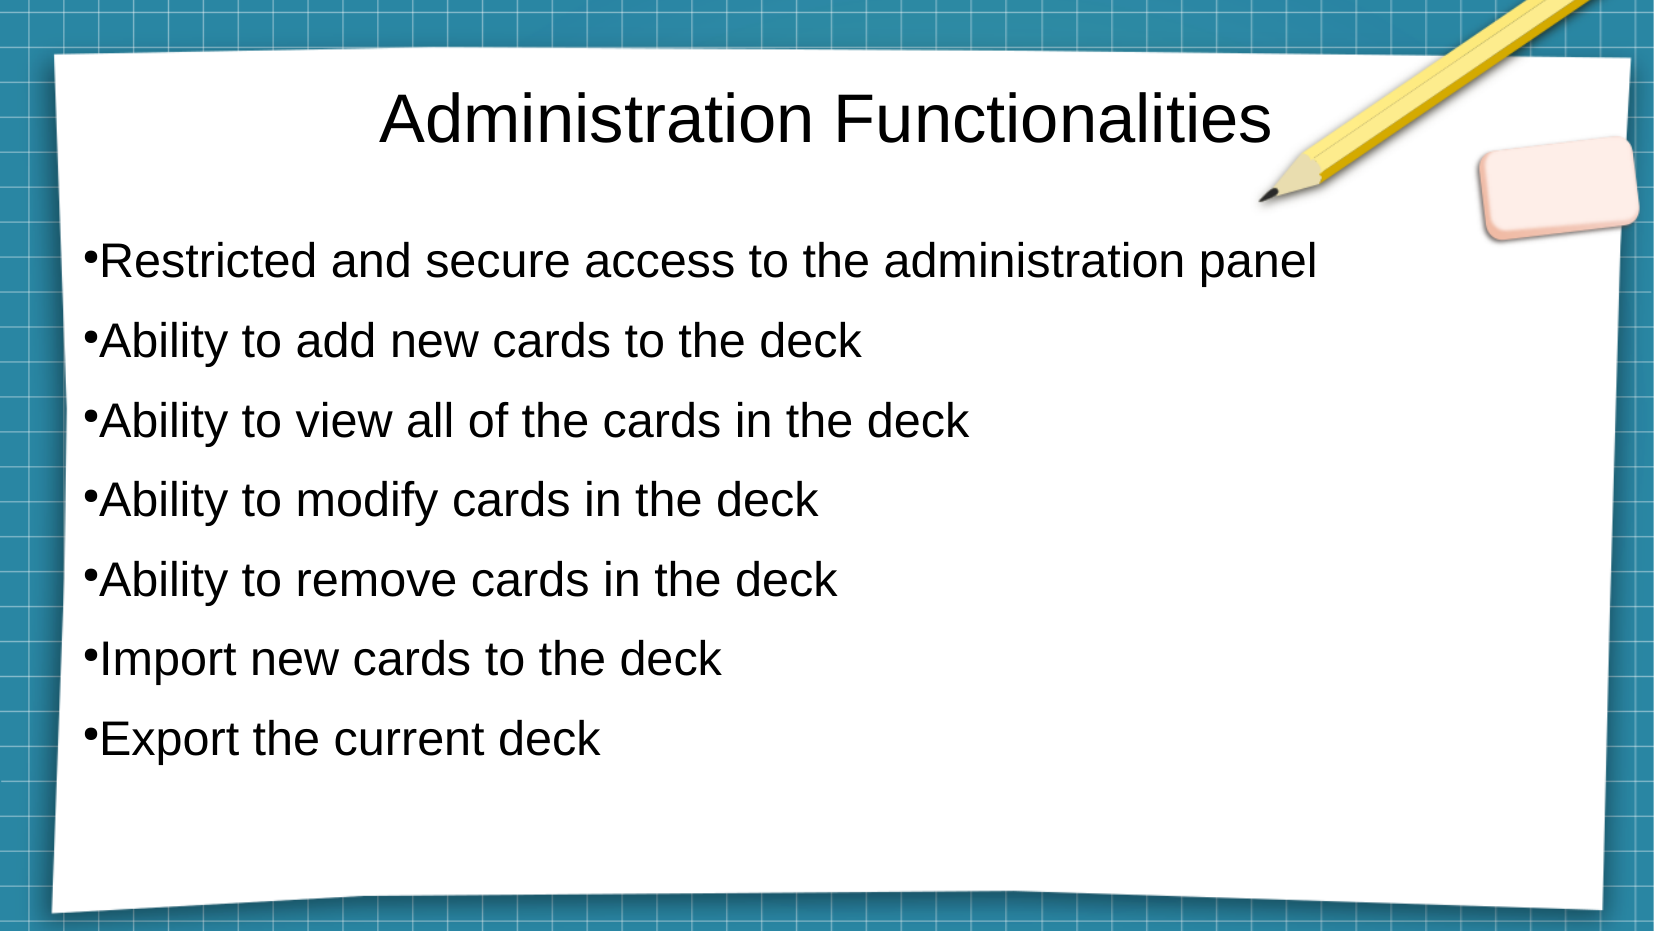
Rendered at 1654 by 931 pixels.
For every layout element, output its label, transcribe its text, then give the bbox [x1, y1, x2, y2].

list Restricted and secure access to the administration panel Ability to add new cards to the deck Ability to view all of the cards in the deck Ability to modify cards in the deck Ability to remove cards in the deck Import new cards to the deck Export the current deck [82, 229, 1571, 769]
picture [0, 0, 1654, 931]
title Administration Functionalities [82, 37, 1571, 193]
